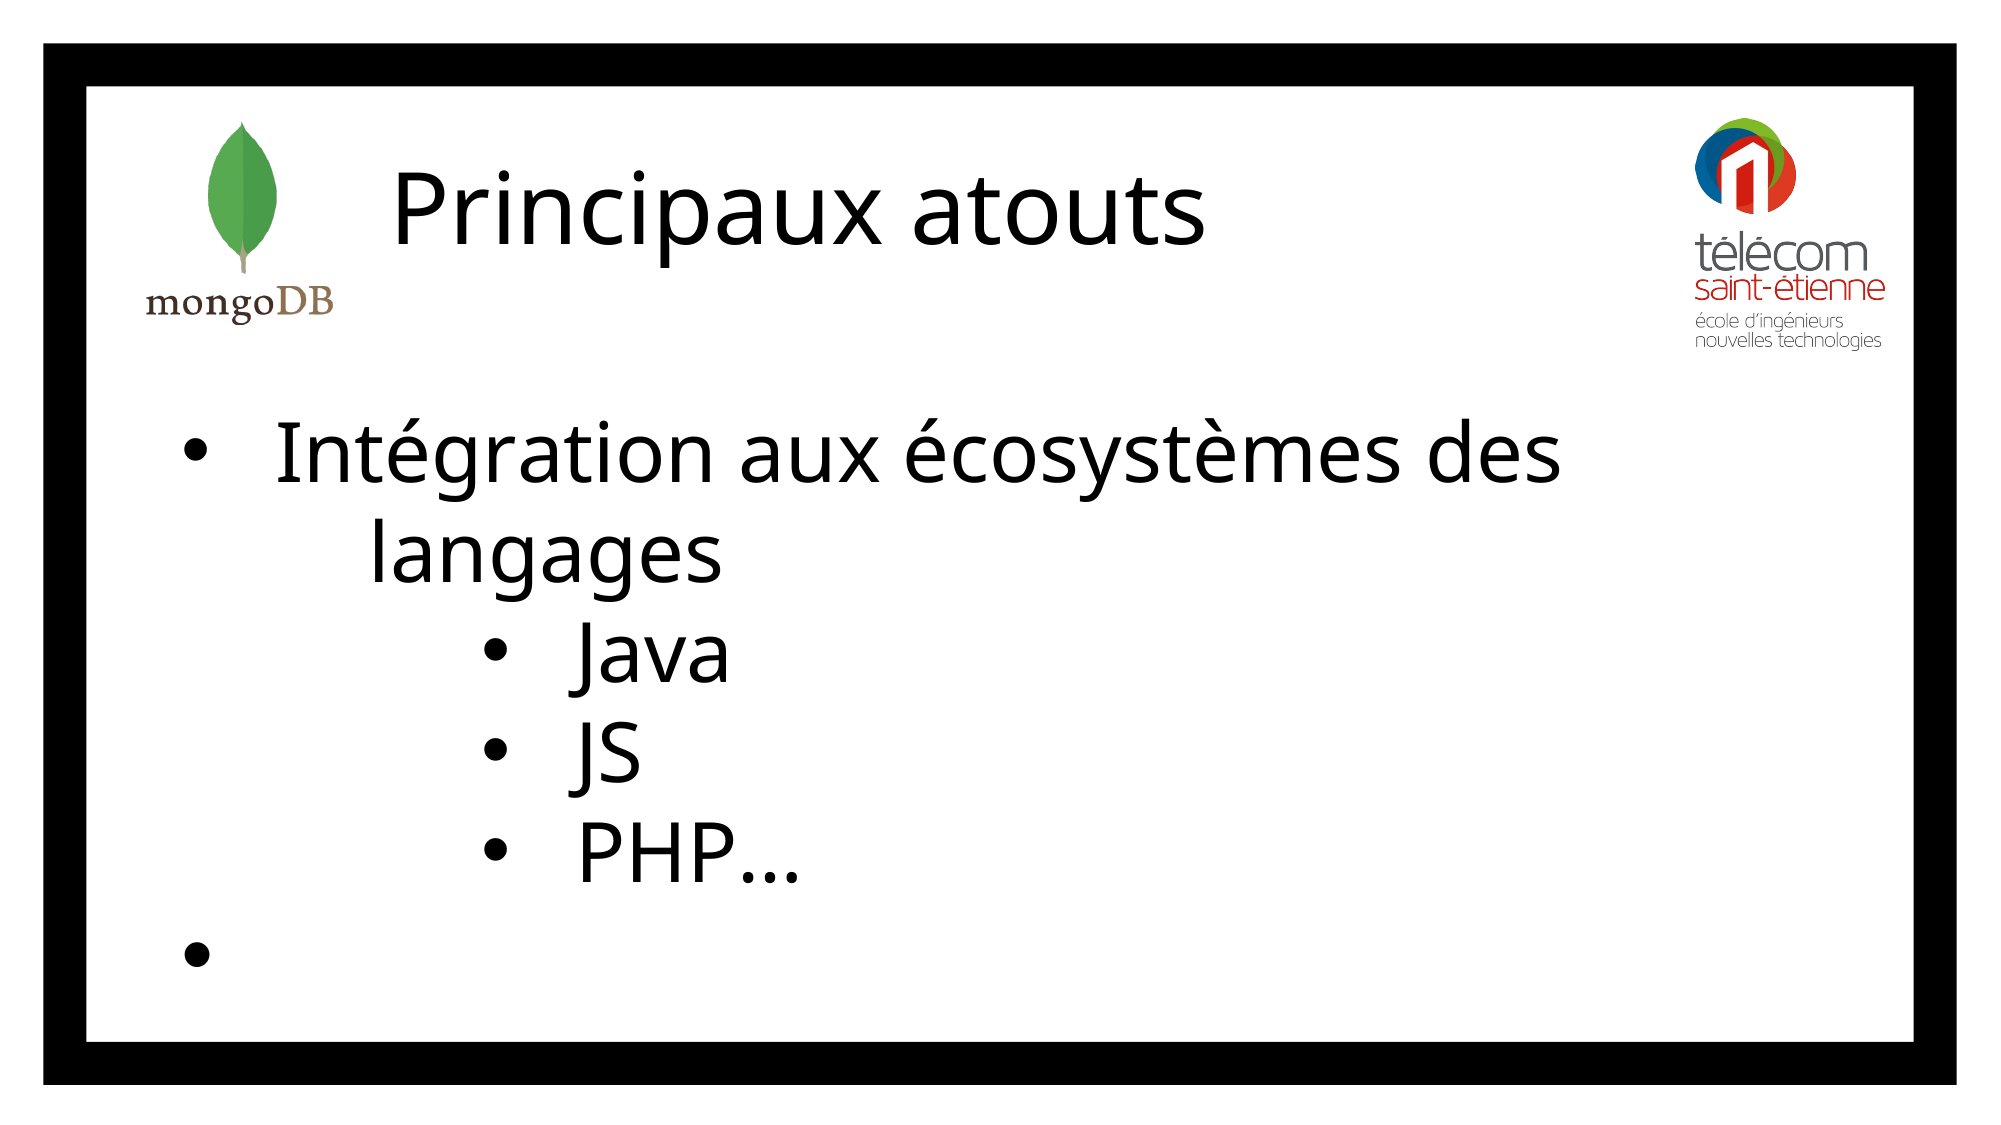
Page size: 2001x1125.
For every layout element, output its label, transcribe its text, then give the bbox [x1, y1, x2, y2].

picture [145, 121, 333, 325]
title Principaux atouts [369, 138, 1849, 304]
picture [1695, 118, 1885, 351]
text_box Intégration aux écosystèmes des langages Java JS PHP… [166, 391, 1849, 1125]
picture [1715, 134, 1730, 138]
